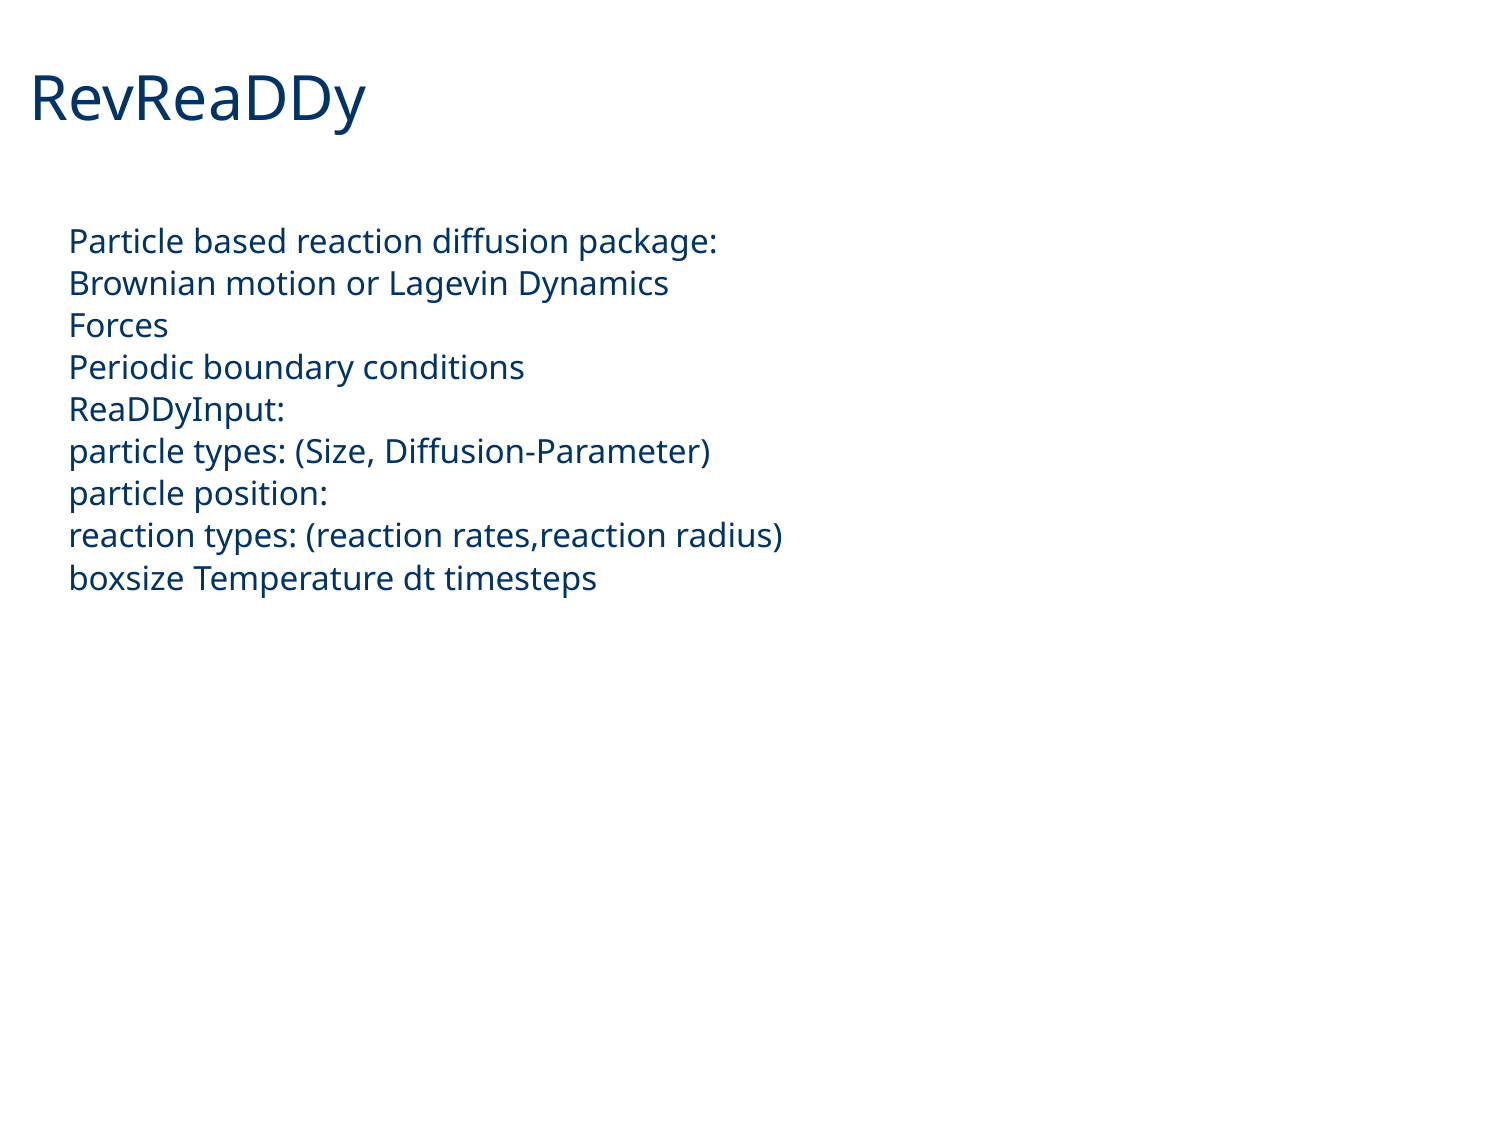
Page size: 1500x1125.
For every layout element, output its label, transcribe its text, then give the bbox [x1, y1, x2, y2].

title RevReaDDy [29, 103, 1448, 175]
text_box Particle based reaction diffusion package: Brownian motion or Lagevin Dynamics Forces Periodic boundary conditions ReaDDyInput: particle types: (Size, Diffusion-Parameter) particle position: reaction types: (reaction rates,reaction radius) boxsize Temperature dt timesteps [53, 212, 1170, 993]
